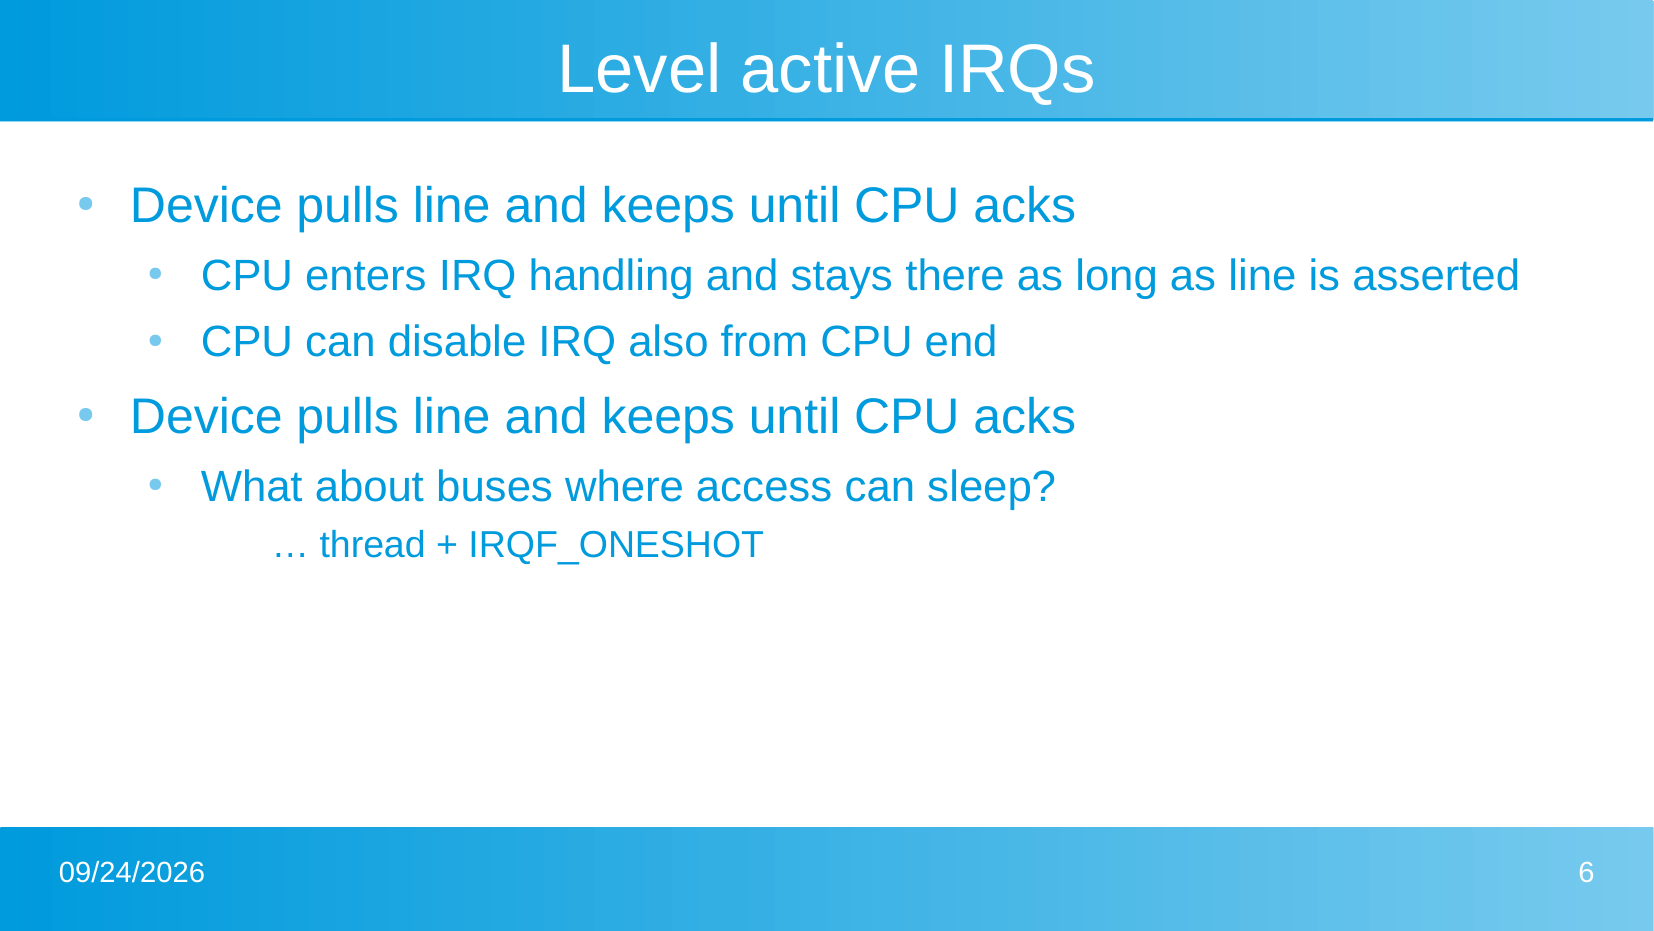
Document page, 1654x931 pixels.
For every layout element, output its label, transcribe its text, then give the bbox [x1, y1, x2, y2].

title Level active IRQs [59, 29, 1595, 108]
list Device pulls line and keeps until CPU acks CPU enters IRQ handling and stays there as long as line is asserted CPU can disable IRQ also from CPU end Device pulls line and keeps until CPU acks What about buses where access can sleep? … thread + IRQF_ONESHOT [59, 177, 1595, 768]
